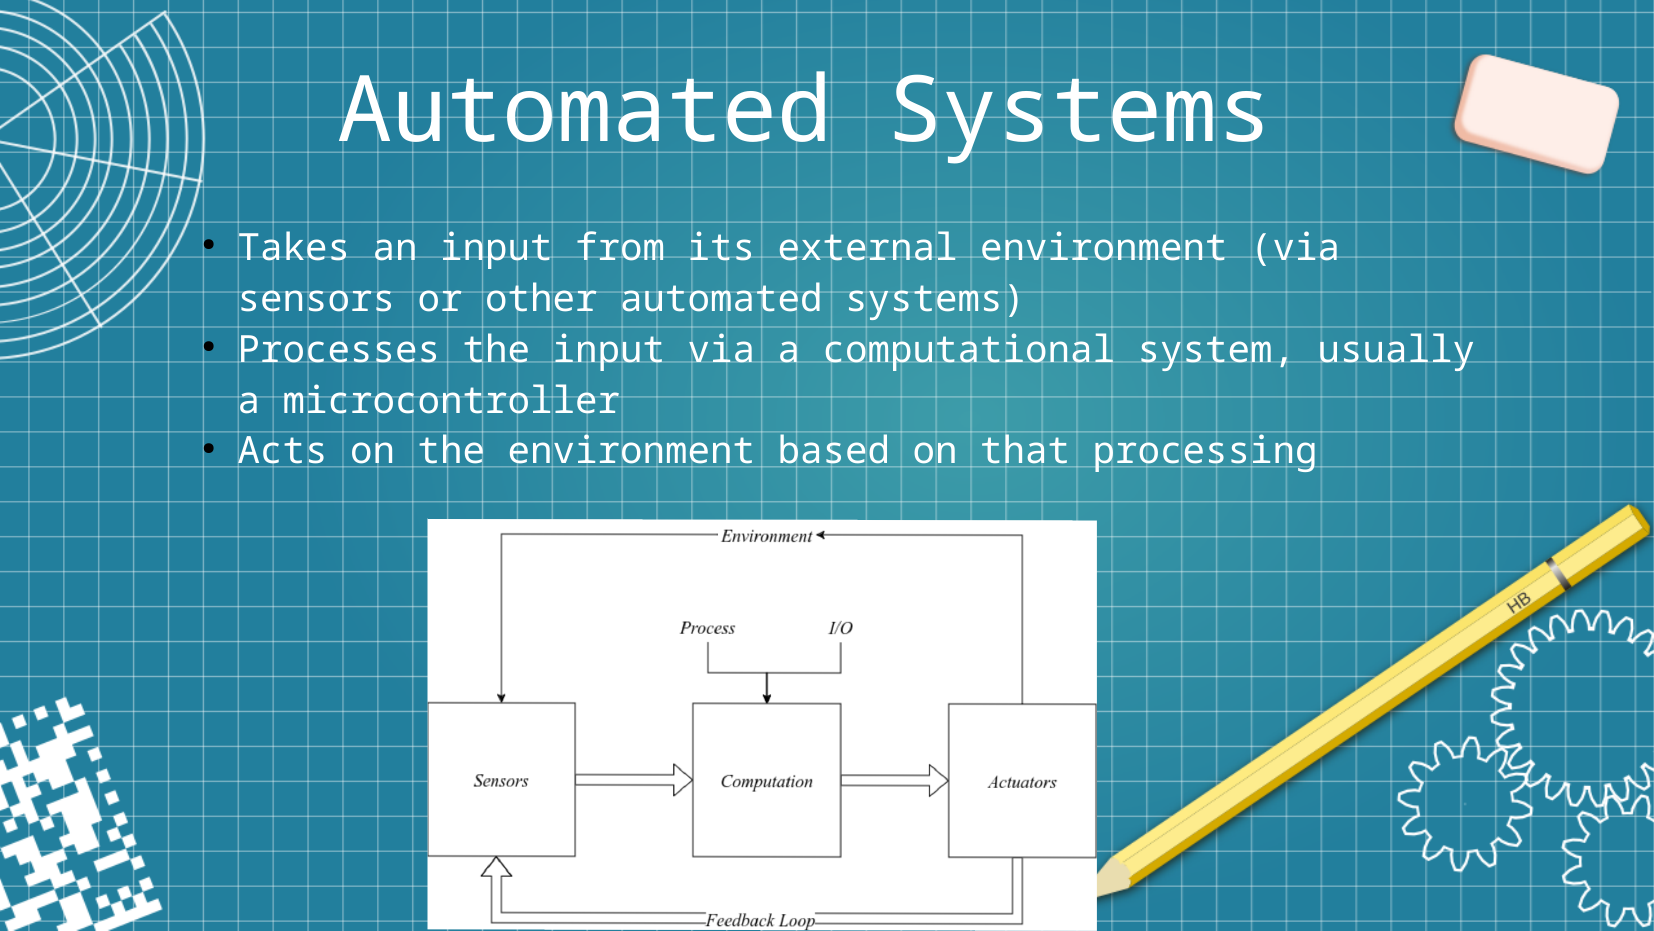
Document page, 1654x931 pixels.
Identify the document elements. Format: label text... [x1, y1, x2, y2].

picture [1142, 454, 1154, 461]
picture [355, 454, 367, 461]
picture [917, 454, 929, 461]
picture [1098, 454, 1109, 461]
picture [1031, 454, 1041, 461]
picture [0, 0, 1654, 931]
title Automated Systems [61, 0, 1550, 213]
text_box Takes an input from its external environment (via sensors or other automated systems) Processes the input via a computational system, usually a microcontroller Acts on the environment based on that processing [187, 212, 1515, 454]
picture [783, 454, 794, 461]
picture [873, 454, 883, 461]
picture [625, 454, 637, 461]
picture [1301, 454, 1311, 461]
picture [806, 454, 816, 461]
